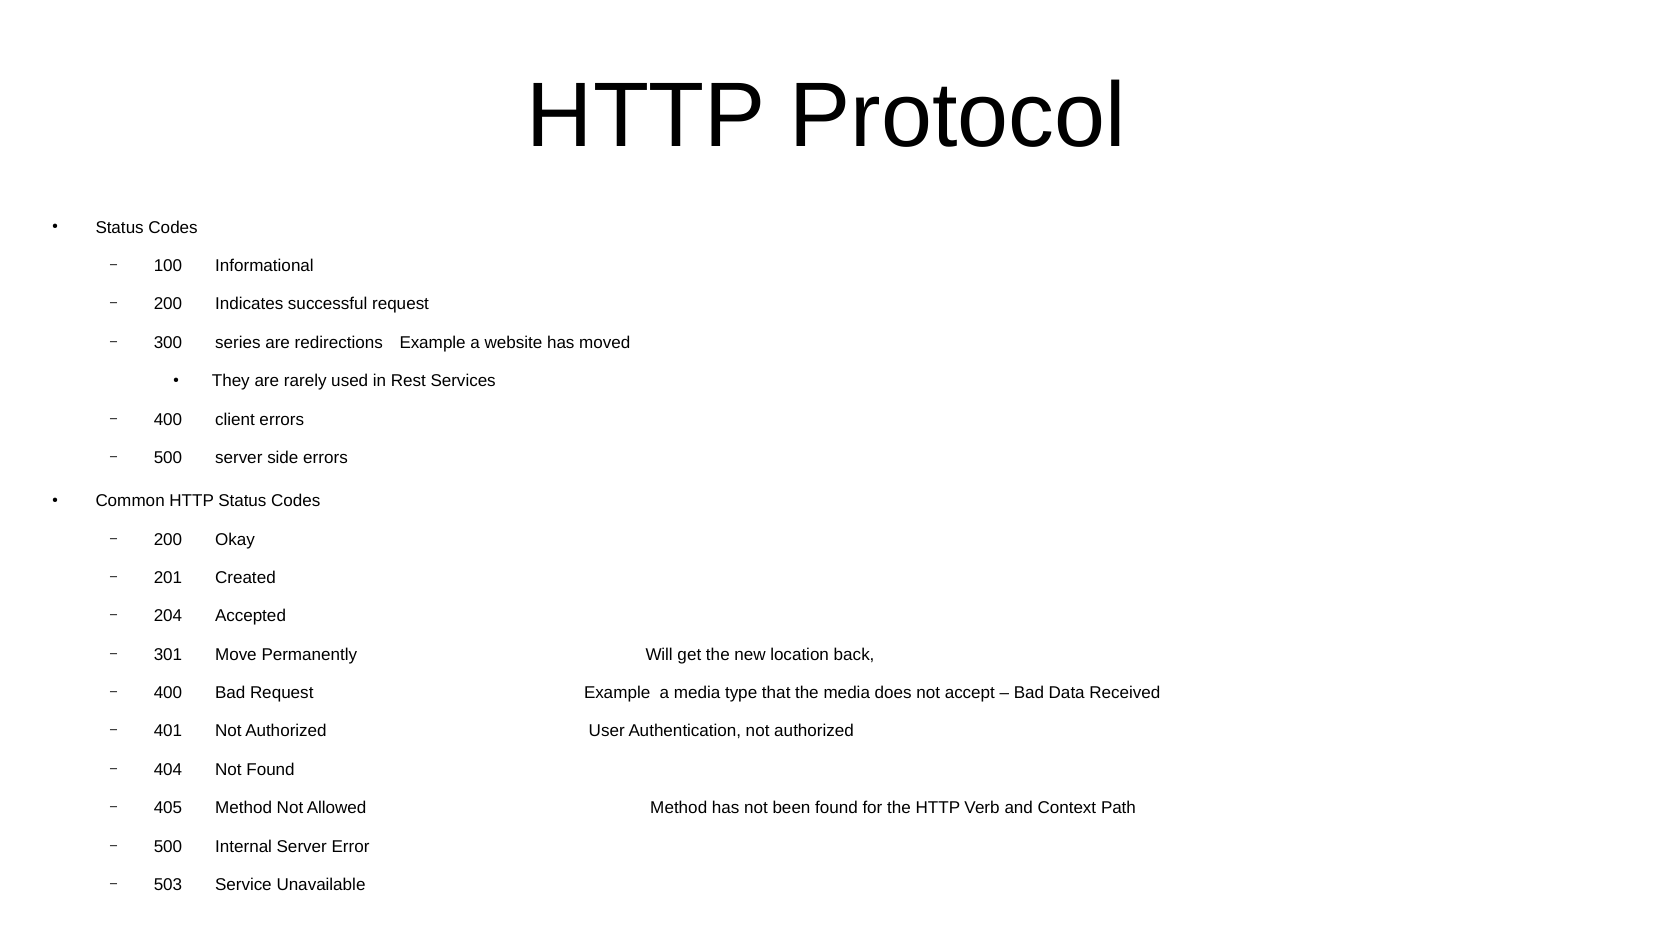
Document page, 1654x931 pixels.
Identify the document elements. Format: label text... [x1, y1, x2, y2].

list Status Codes 100 Informational 200 Indicates successful request 300 series are redirections Example a website has moved They are rarely used in Rest Services 400 client errors 500 server side errors Common HTTP Status Codes 200 Okay 201 Created 204 Accepted 301 Move Permanently Will get the new location back, 400 Bad Request Example a media type that the media does not accept – Bad Data Received 401 Not Authorized User Authentication, not authorized 404 Not Found 405 Method Not Allowed Method has not been found for the HTTP Verb and Context Path 500 Internal Server Error 503 Service Unavailable [37, 217, 1571, 901]
title HTTP Protocol [82, 37, 1571, 193]
